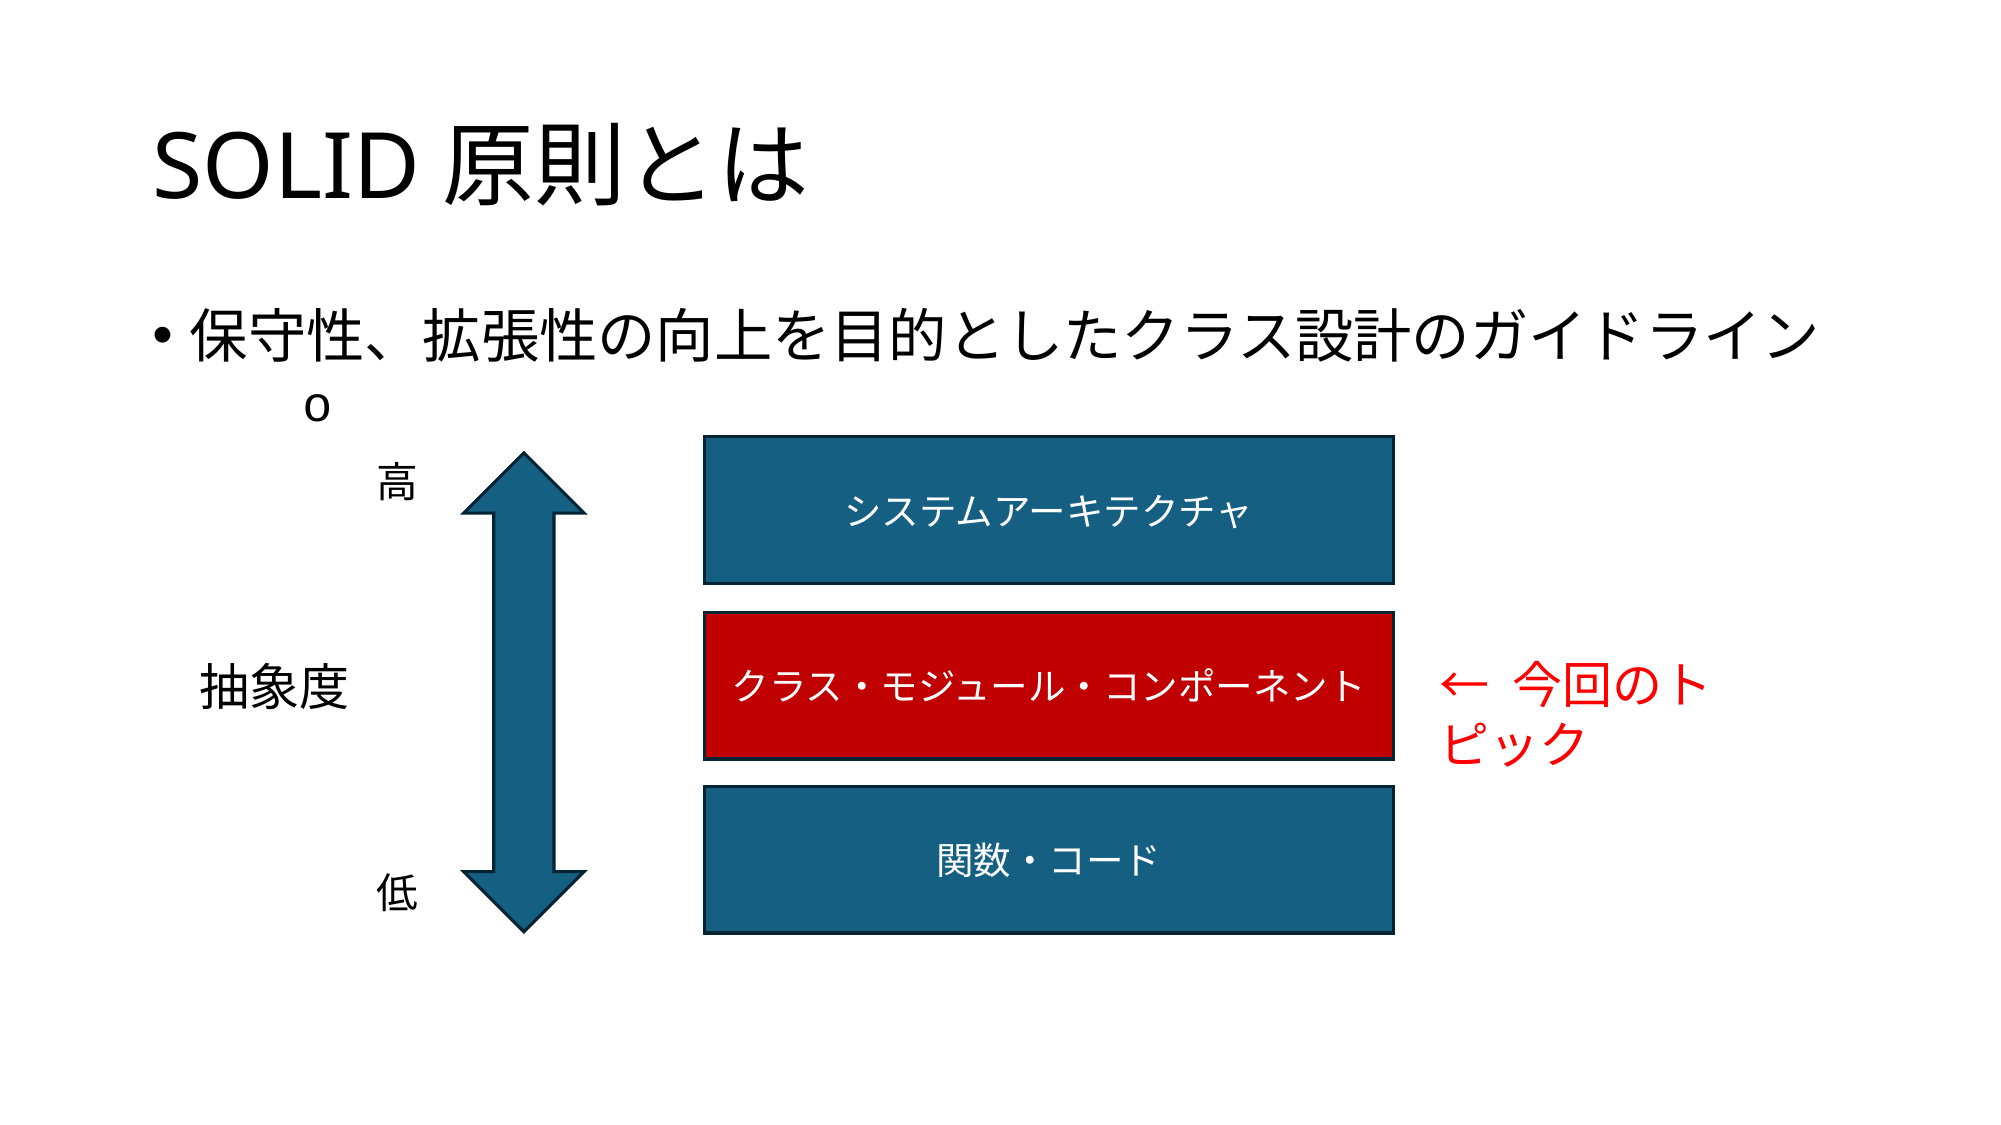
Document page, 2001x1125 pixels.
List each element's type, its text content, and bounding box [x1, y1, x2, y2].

list 保守性、拡張性の向上を目的としたクラス設計のガイドライン [137, 299, 1933, 1014]
text_box ← 今回のトピック [1424, 646, 1824, 722]
text_box 高 [361, 448, 431, 515]
title SOLID原則とは [137, 59, 1863, 278]
text_box 関数・コード [705, 786, 1393, 933]
text_box 低 [361, 859, 433, 926]
text_box [463, 452, 585, 932]
text_box システムアーキテクチャ [705, 437, 1393, 583]
text_box クラス・モジュール・コンポーネント [705, 612, 1393, 759]
text_box 抽象度 [184, 647, 379, 724]
